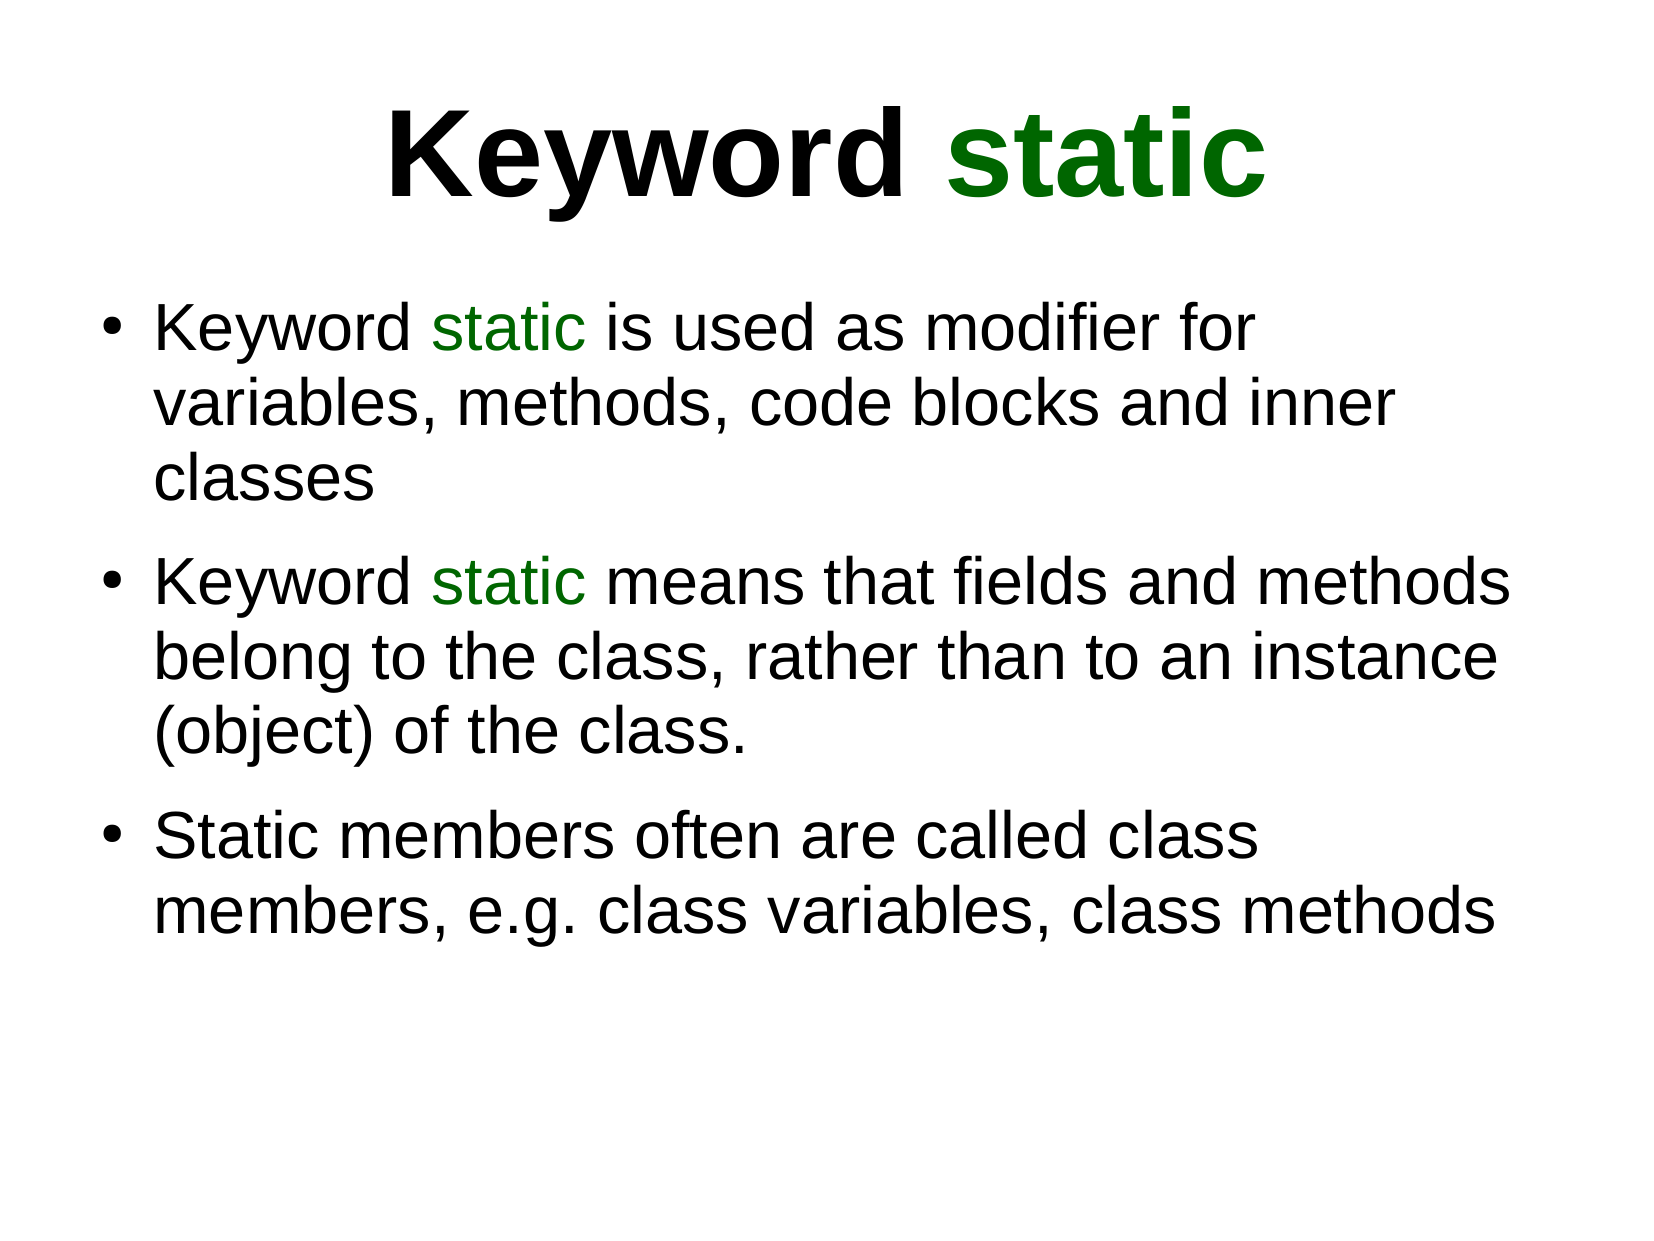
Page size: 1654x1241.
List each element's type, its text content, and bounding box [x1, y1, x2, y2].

list Keyword static is used as modifier for variables, methods, code blocks and inner classes Keyword static means that fields and methods belong to the class, rather than to an instance (object) of the class. Static members often are called class members, e.g. class variables, class methods [82, 290, 1538, 1010]
title Keyword static [82, 83, 1571, 223]
